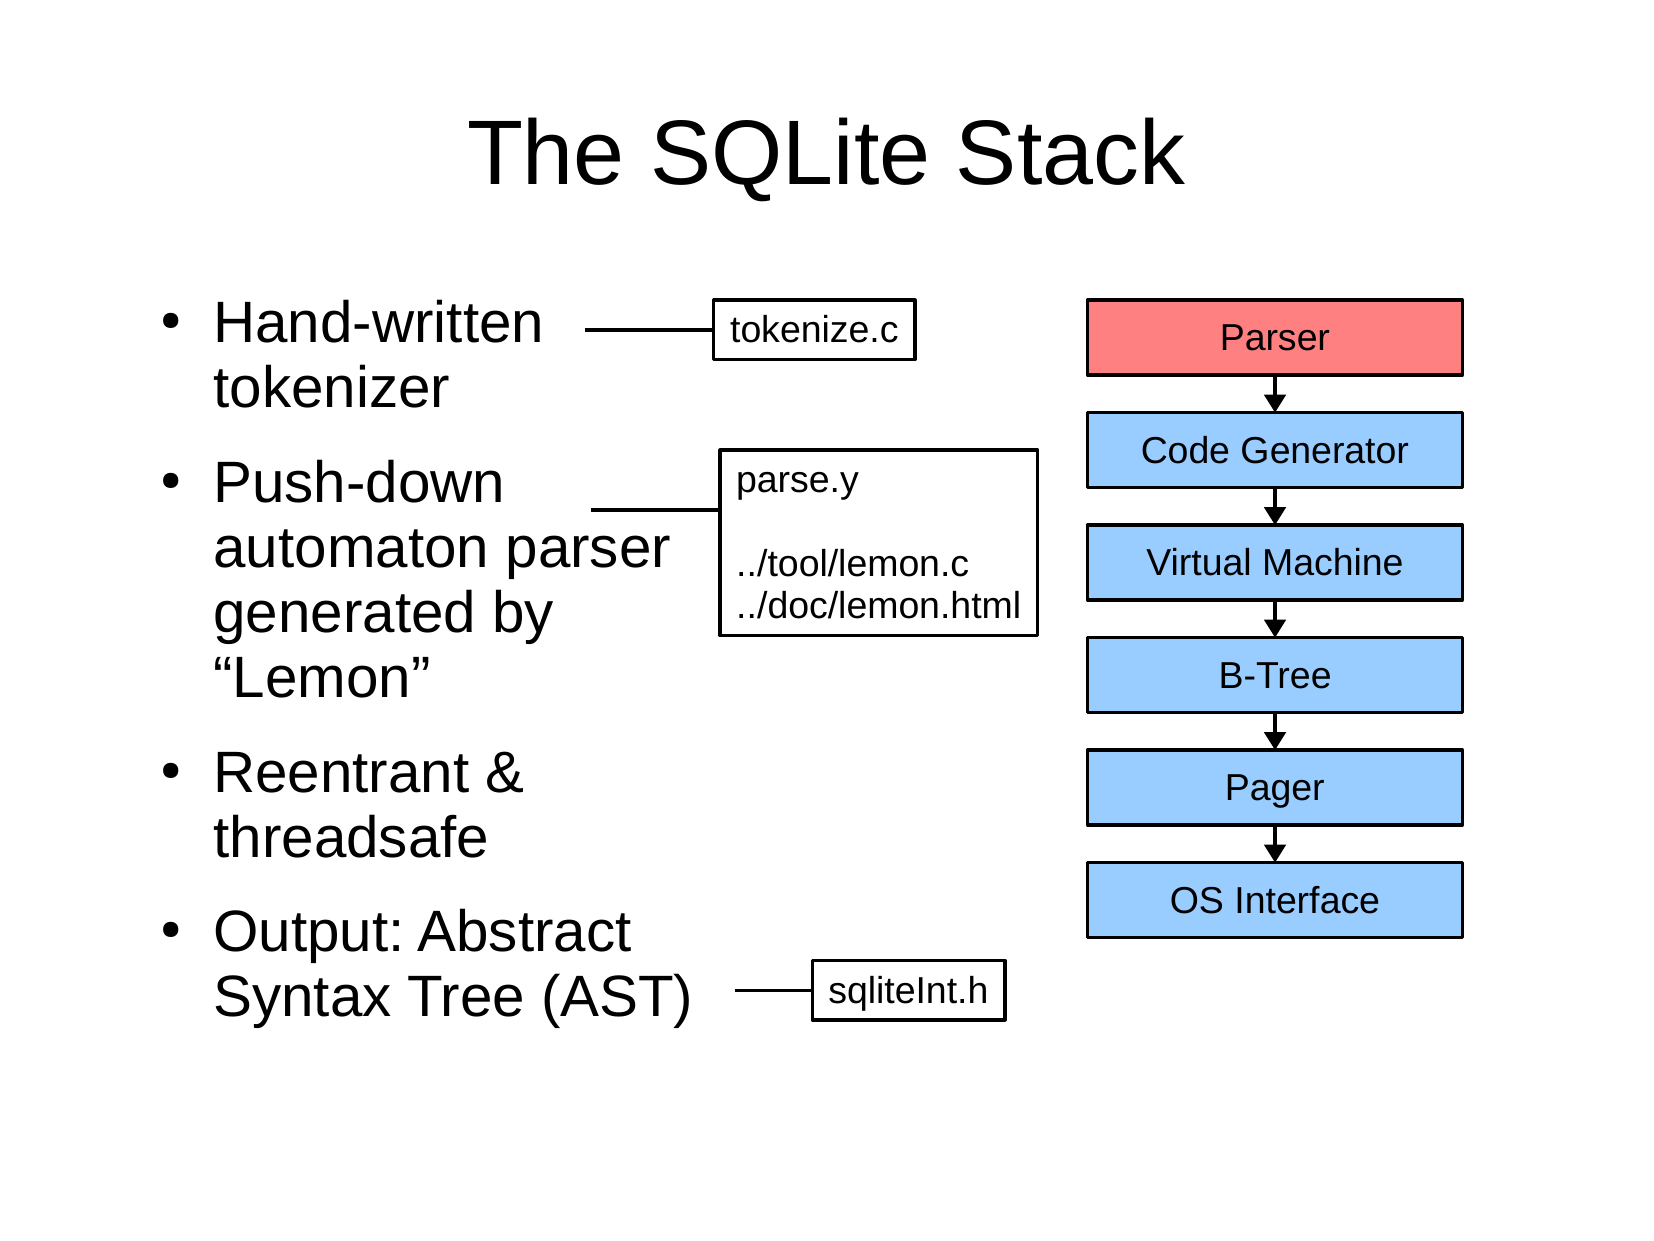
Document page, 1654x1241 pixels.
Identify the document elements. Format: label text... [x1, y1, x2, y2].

text_box OS Interface [1087, 862, 1463, 938]
text_box Parser [1087, 300, 1463, 376]
title The SQLite Stack [82, 56, 1571, 250]
text_box Code Generator [1087, 412, 1463, 488]
text_box parse.y ../tool/lemon.c ../doc/lemon.html [720, 450, 1038, 636]
text_box tokenize.c [713, 300, 916, 360]
text_box B-Tree [1087, 637, 1463, 713]
list Hand-written tokenizer Push-down automaton parser generated by “Lemon” Reentrant & threadsafe Output: Abstract Syntax Tree (AST) [142, 290, 751, 1094]
text_box Virtual Machine [1087, 525, 1463, 601]
text_box Pager [1087, 750, 1463, 826]
text_box sqliteInt.h [812, 960, 1006, 1021]
